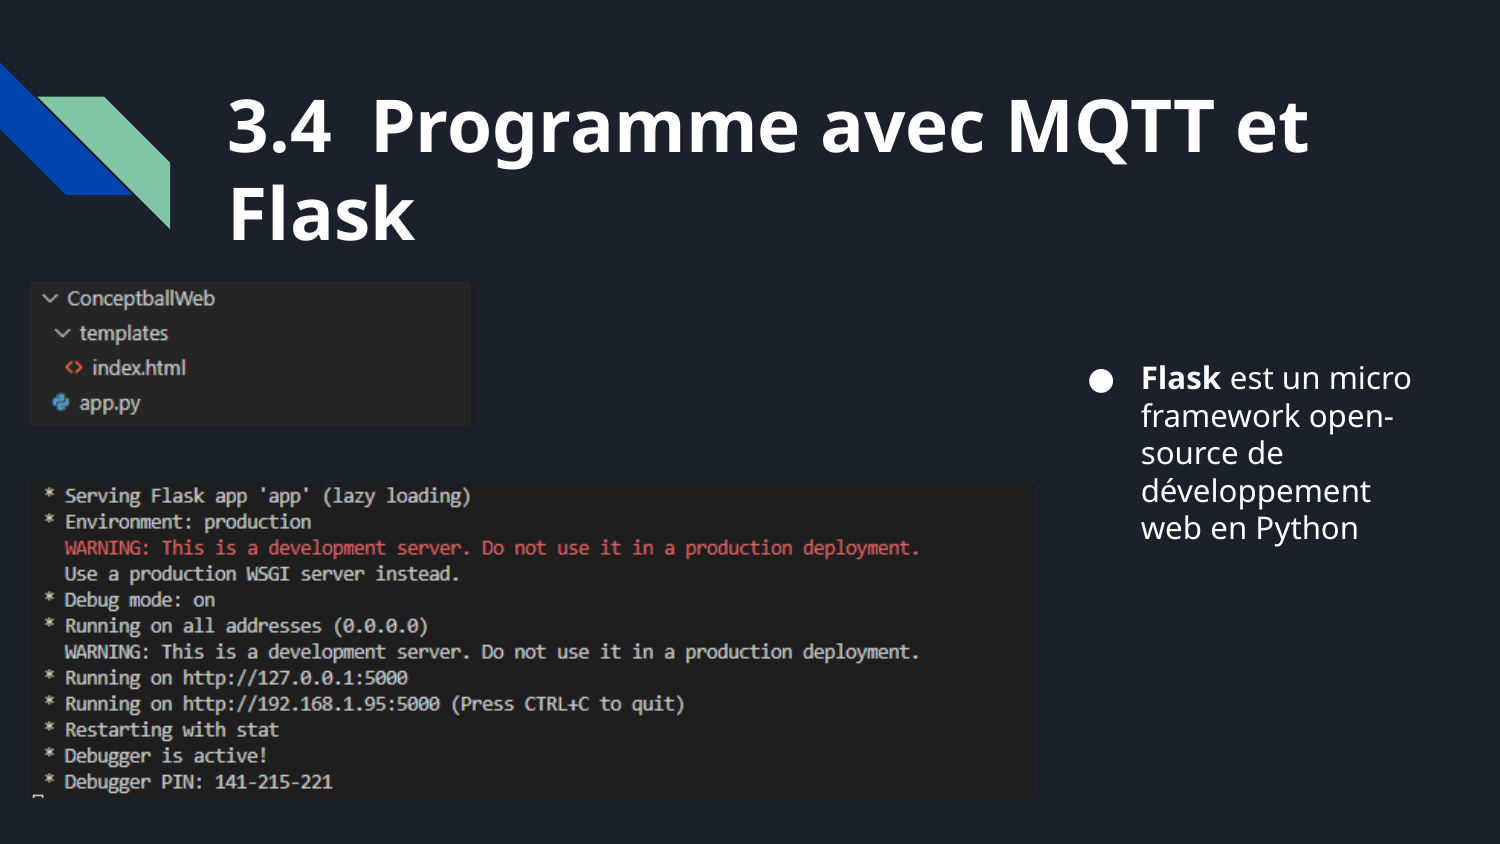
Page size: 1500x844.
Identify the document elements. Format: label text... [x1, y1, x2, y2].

text_box Flask est un micro framework open-source de développement web en Python [1050, 343, 1450, 561]
title 3.4 Programme avec MQTT et Flask [212, 64, 1477, 215]
picture [30, 282, 476, 426]
picture [30, 483, 1035, 799]
